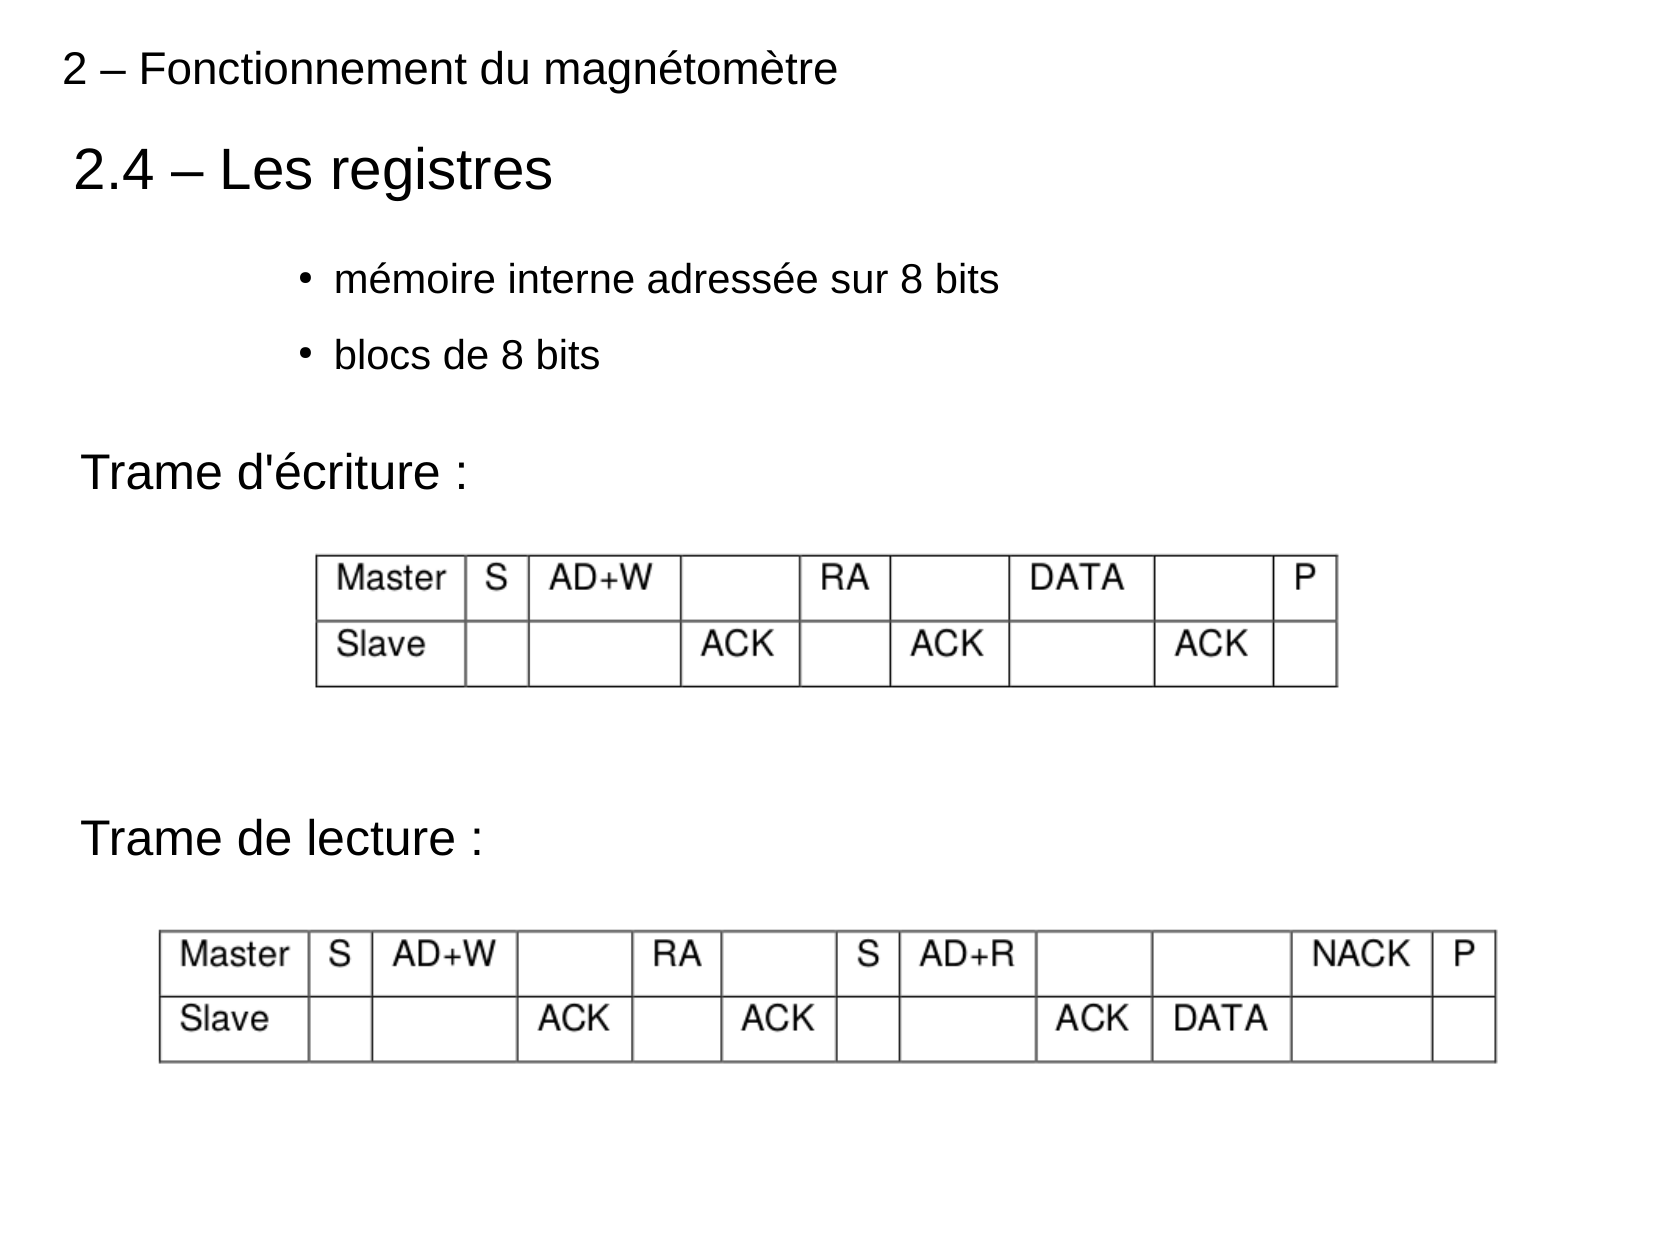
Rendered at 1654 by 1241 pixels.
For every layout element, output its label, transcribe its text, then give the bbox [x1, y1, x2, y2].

text_box 2.4 – Les registres [59, 129, 570, 210]
text_box mémoire interne adressée sur 8 bits blocs de 8 bits [283, 248, 1016, 386]
picture [153, 927, 1501, 1067]
text_box Trame d'écriture : [65, 437, 485, 508]
picture [308, 549, 1345, 694]
text_box Trame de lecture : [65, 803, 500, 874]
text_box 2 – Fonctionnement du magnétomètre [47, 35, 855, 102]
